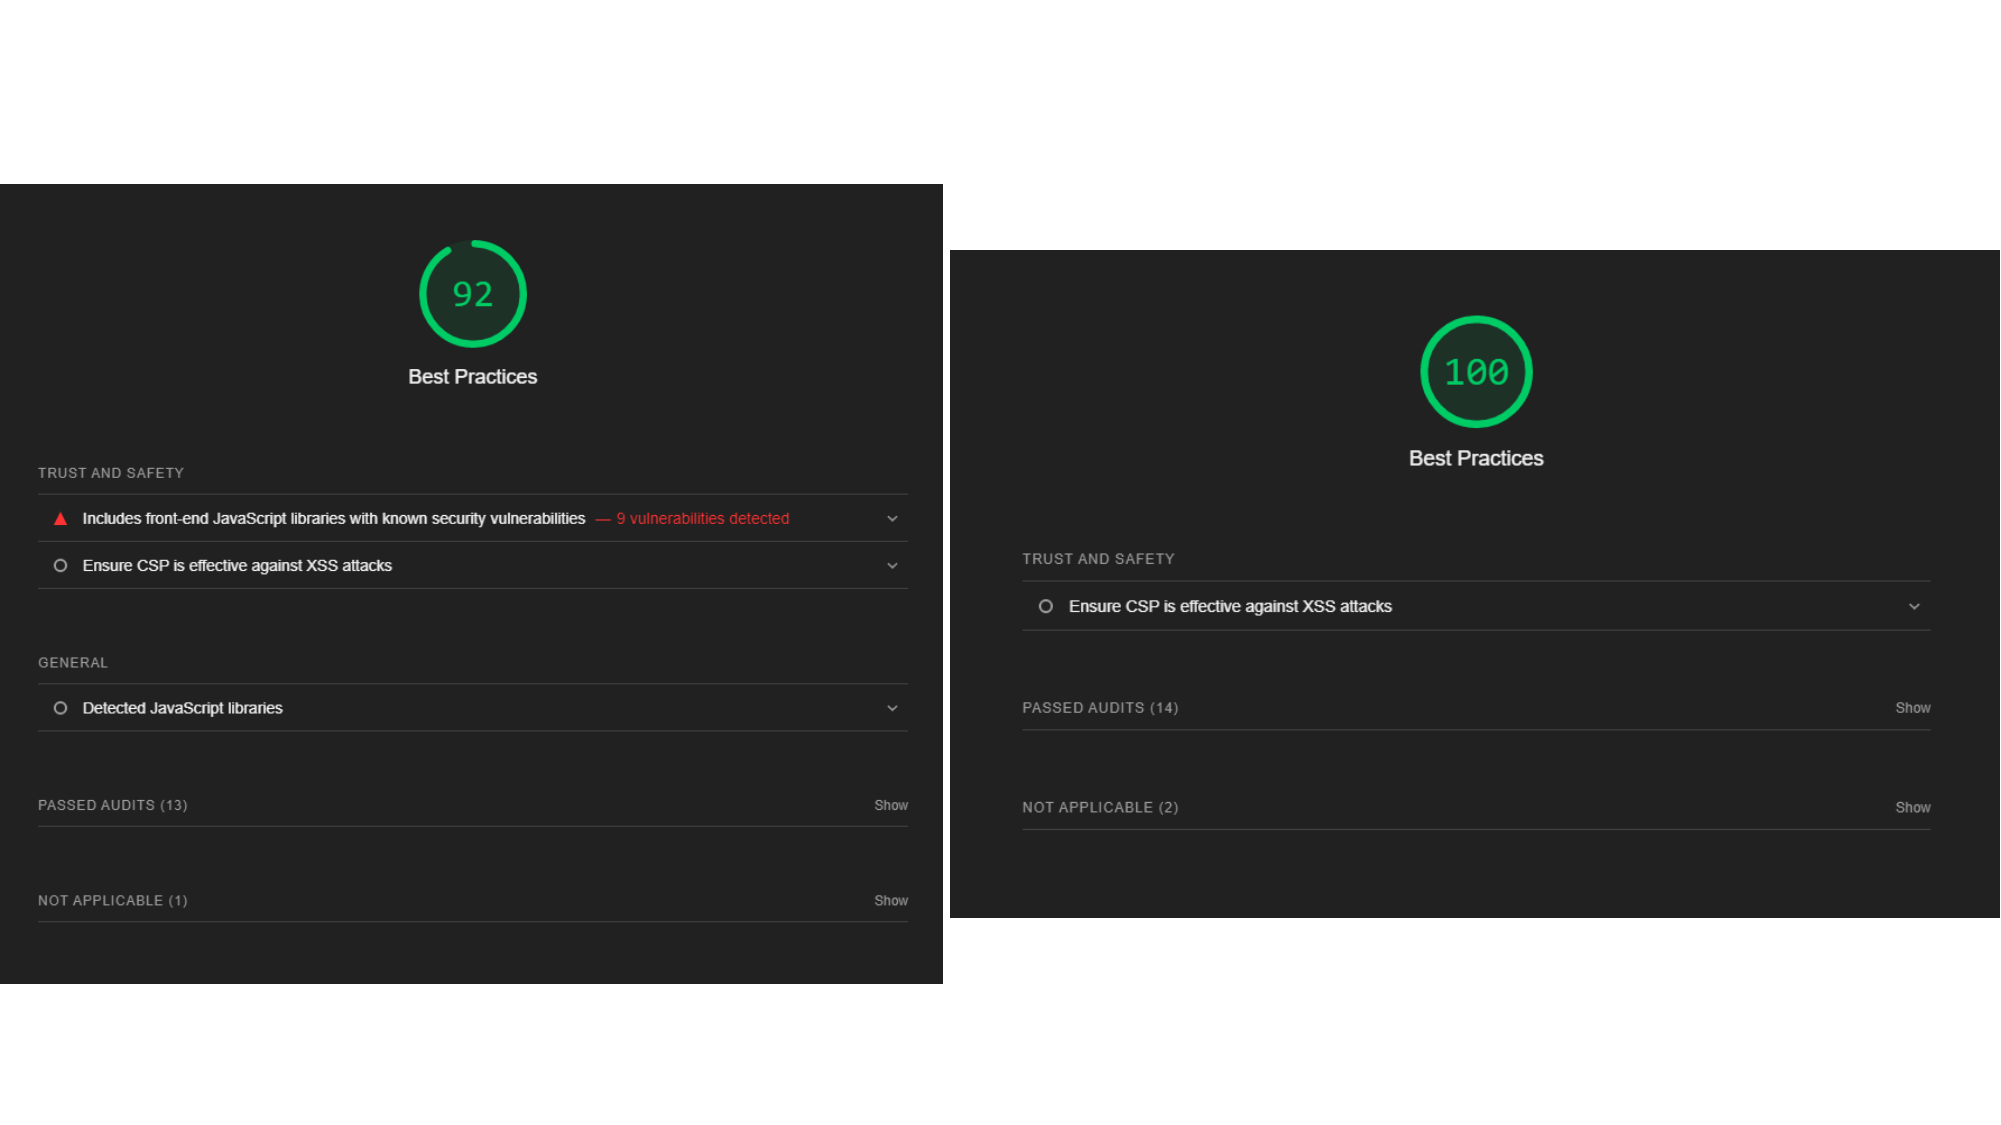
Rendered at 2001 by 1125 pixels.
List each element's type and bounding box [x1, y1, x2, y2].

picture [0, 184, 943, 984]
picture [950, 250, 2000, 918]
